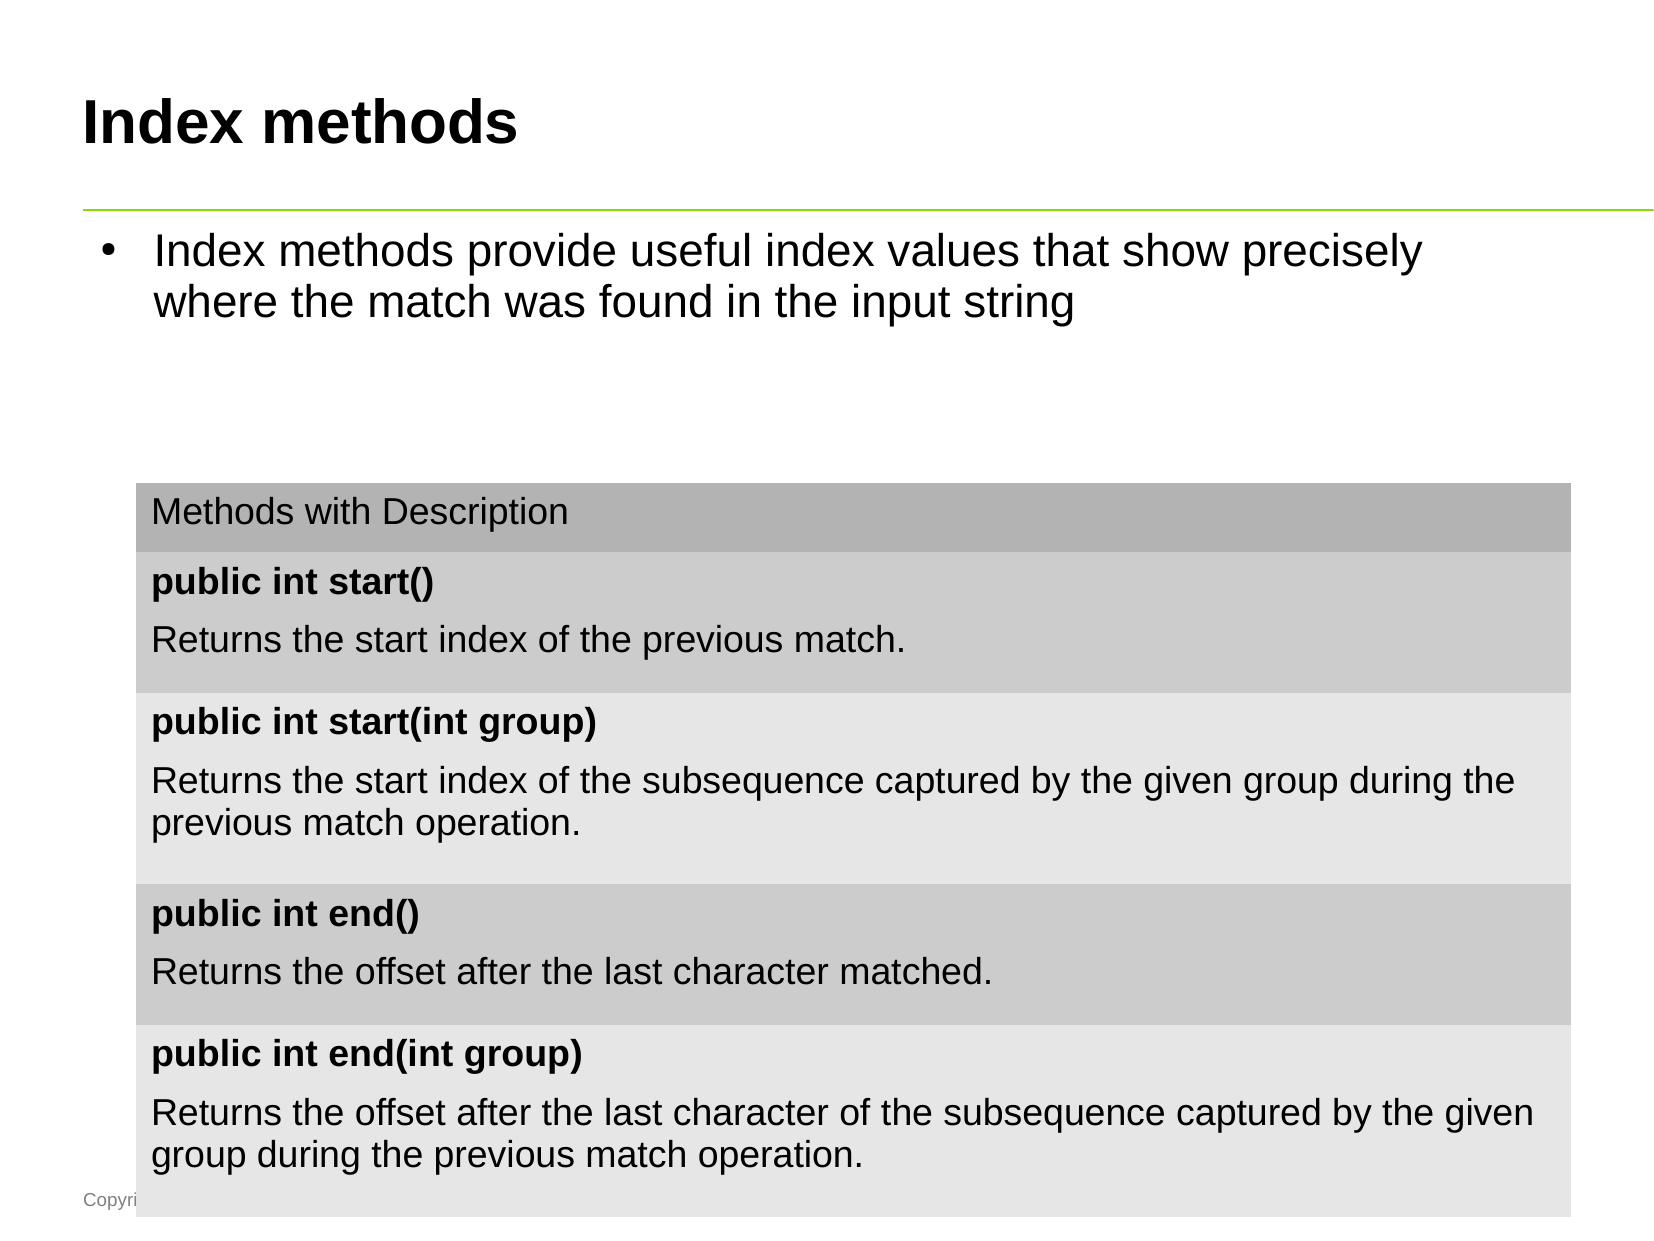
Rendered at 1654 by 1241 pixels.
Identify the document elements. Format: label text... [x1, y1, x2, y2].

table_cell public int end() Returns the offset after the last character matched. [136, 884, 1571, 1025]
table_header Methods with Description [136, 483, 1571, 552]
table_cell public int start() Returns the start index of the previous match. [136, 552, 1571, 693]
list Index methods provide useful index values that show precisely where the match was found in the input string [82, 225, 1538, 1186]
table_cell public int start(int group) Returns the start index of the subsequence captured by the given group during the previous match operation. [136, 693, 1571, 884]
title Index methods [82, 49, 1571, 196]
table_cell public int end(int group) Returns the offset after the last character of the subsequence captured by the given group during the previous match operation. [136, 1025, 1571, 1217]
